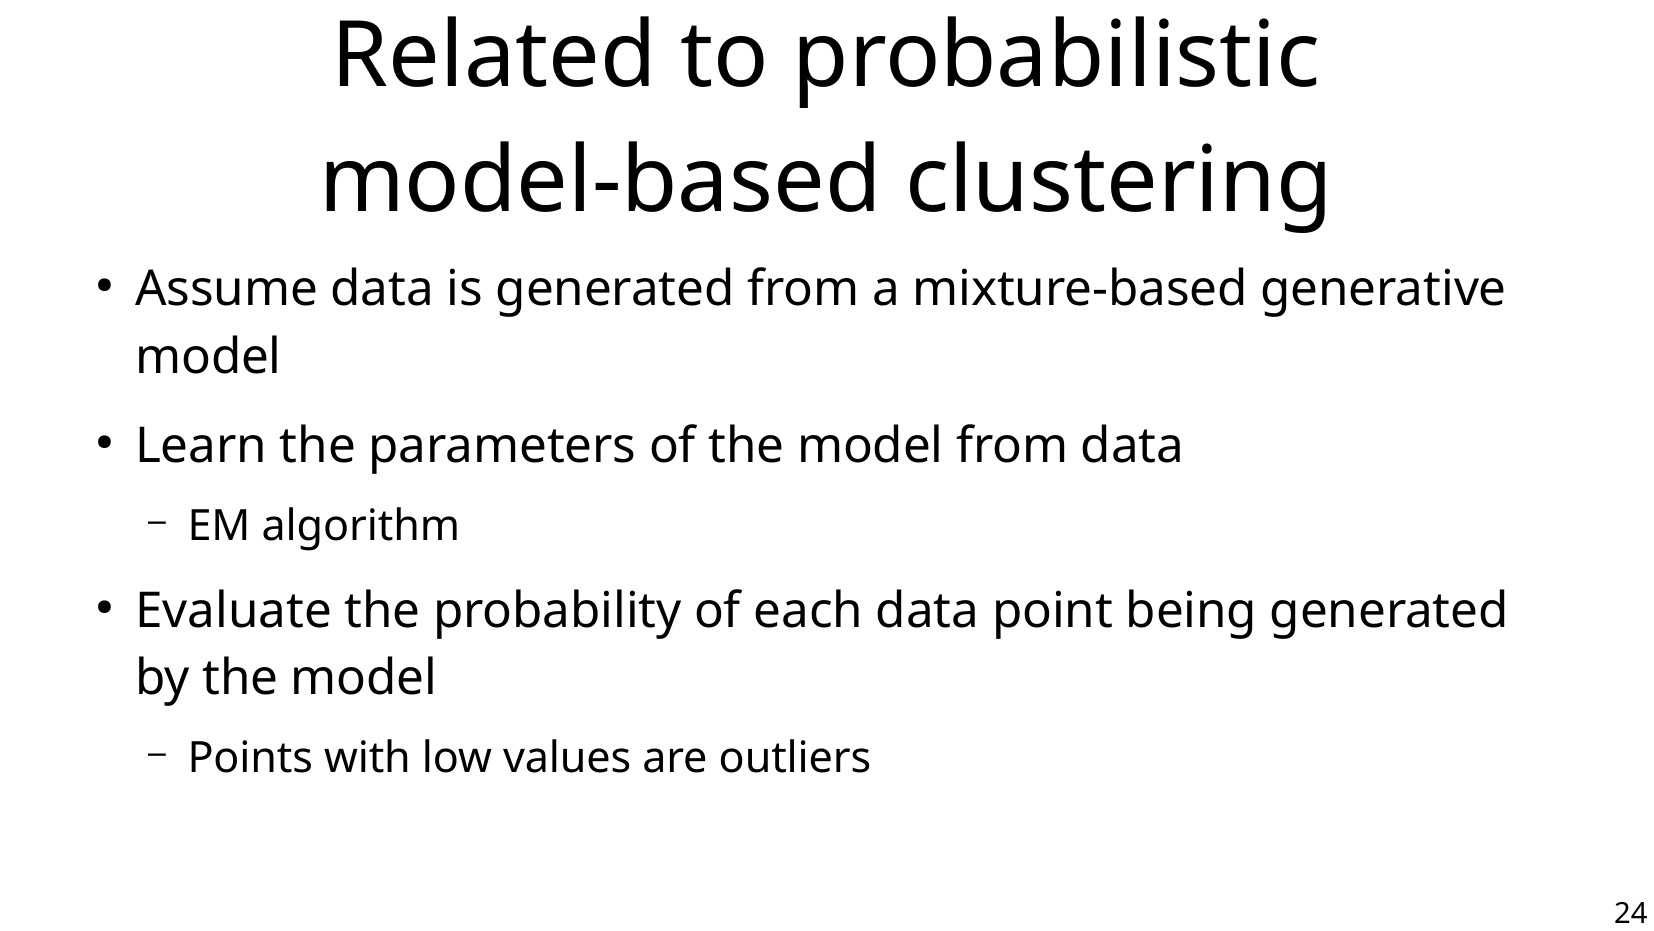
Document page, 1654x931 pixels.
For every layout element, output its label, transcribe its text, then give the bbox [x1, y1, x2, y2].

title Related to probabilistic model-based clustering [82, 1, 1571, 226]
list Assume data is generated from a mixture-based generative model Learn the parameters of the model from data EM algorithm Evaluate the probability of each data point being generated by the model Points with low values are outliers [82, 253, 1571, 793]
